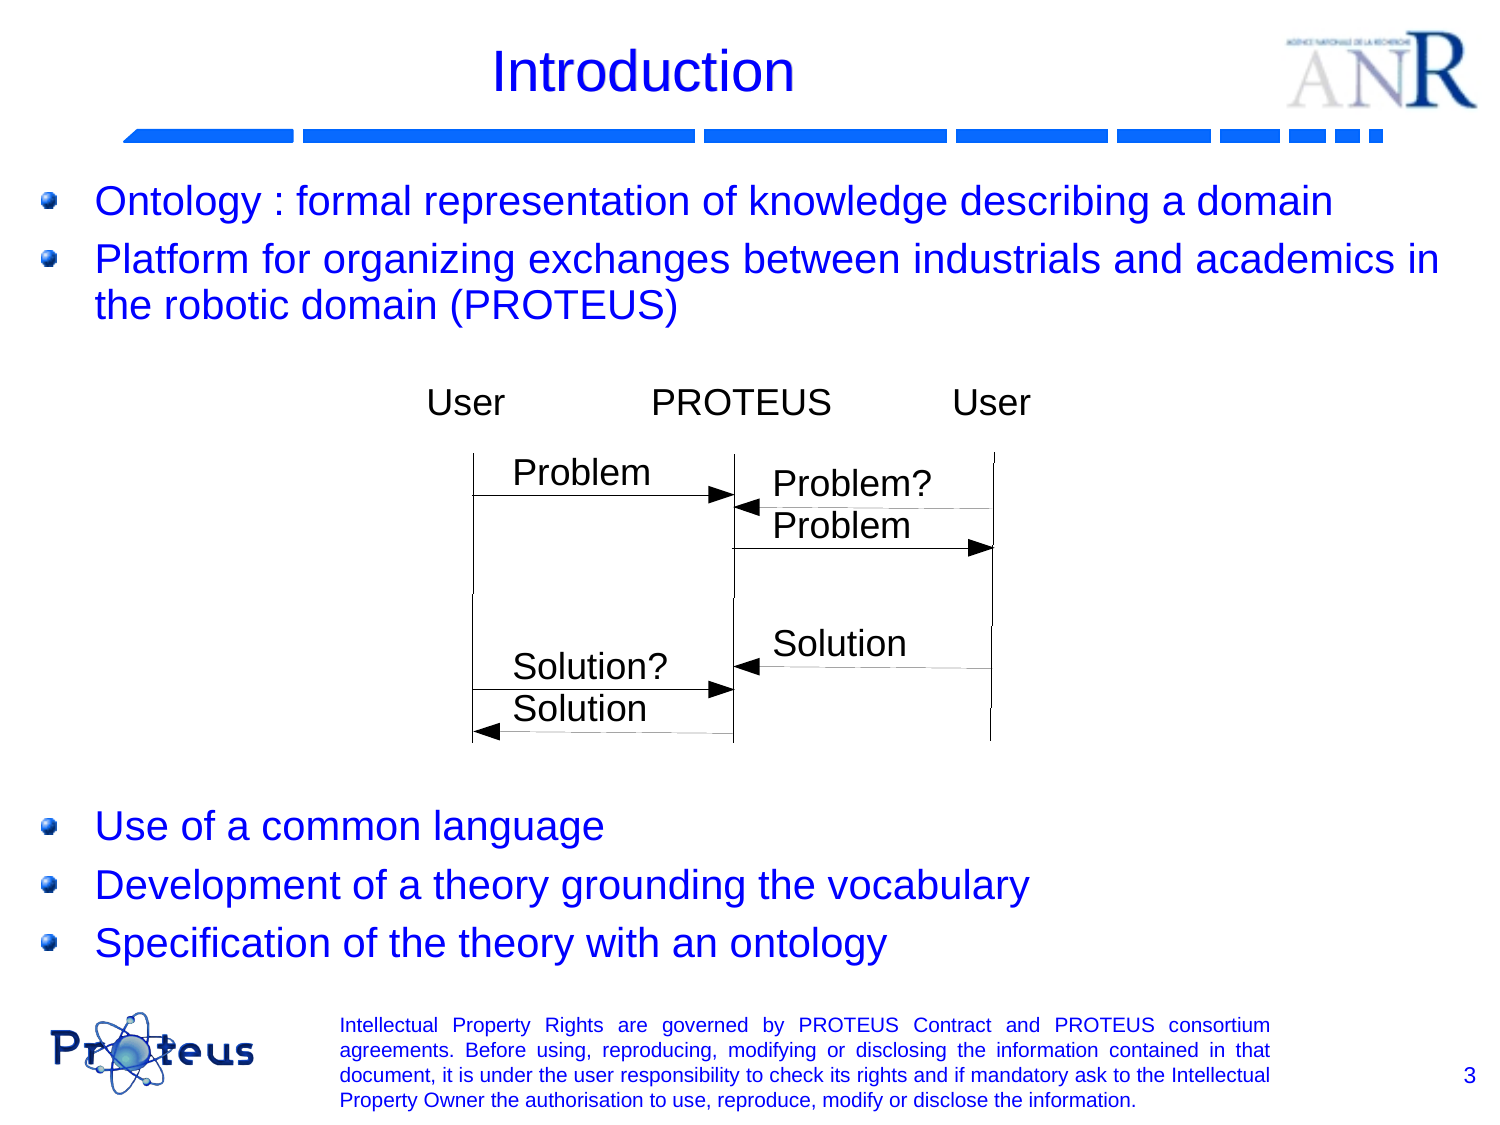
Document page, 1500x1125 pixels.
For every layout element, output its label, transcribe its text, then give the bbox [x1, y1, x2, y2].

text_box Problem [497, 450, 667, 500]
picture [1281, 27, 1484, 115]
text_box User [411, 381, 521, 431]
list Use of a common language Development of a theory grounding the vocabulary Specification of the theory with an ontology [23, 803, 1441, 1008]
picture [35, 1008, 272, 1101]
text_box Problem [757, 512, 927, 553]
title Introduction [23, 11, 1264, 130]
text_box User [937, 381, 1047, 431]
text_box Solution? [497, 645, 683, 695]
text_box Solution [757, 621, 923, 671]
text_box Solution [497, 695, 663, 736]
text_box Problem? [757, 462, 948, 512]
list Ontology : formal representation of knowledge describing a domain Platform for organizing exchanges between industrials and academics in the robotic domain (PROTEUS) [23, 177, 1441, 382]
text_box PROTEUS [636, 381, 848, 431]
